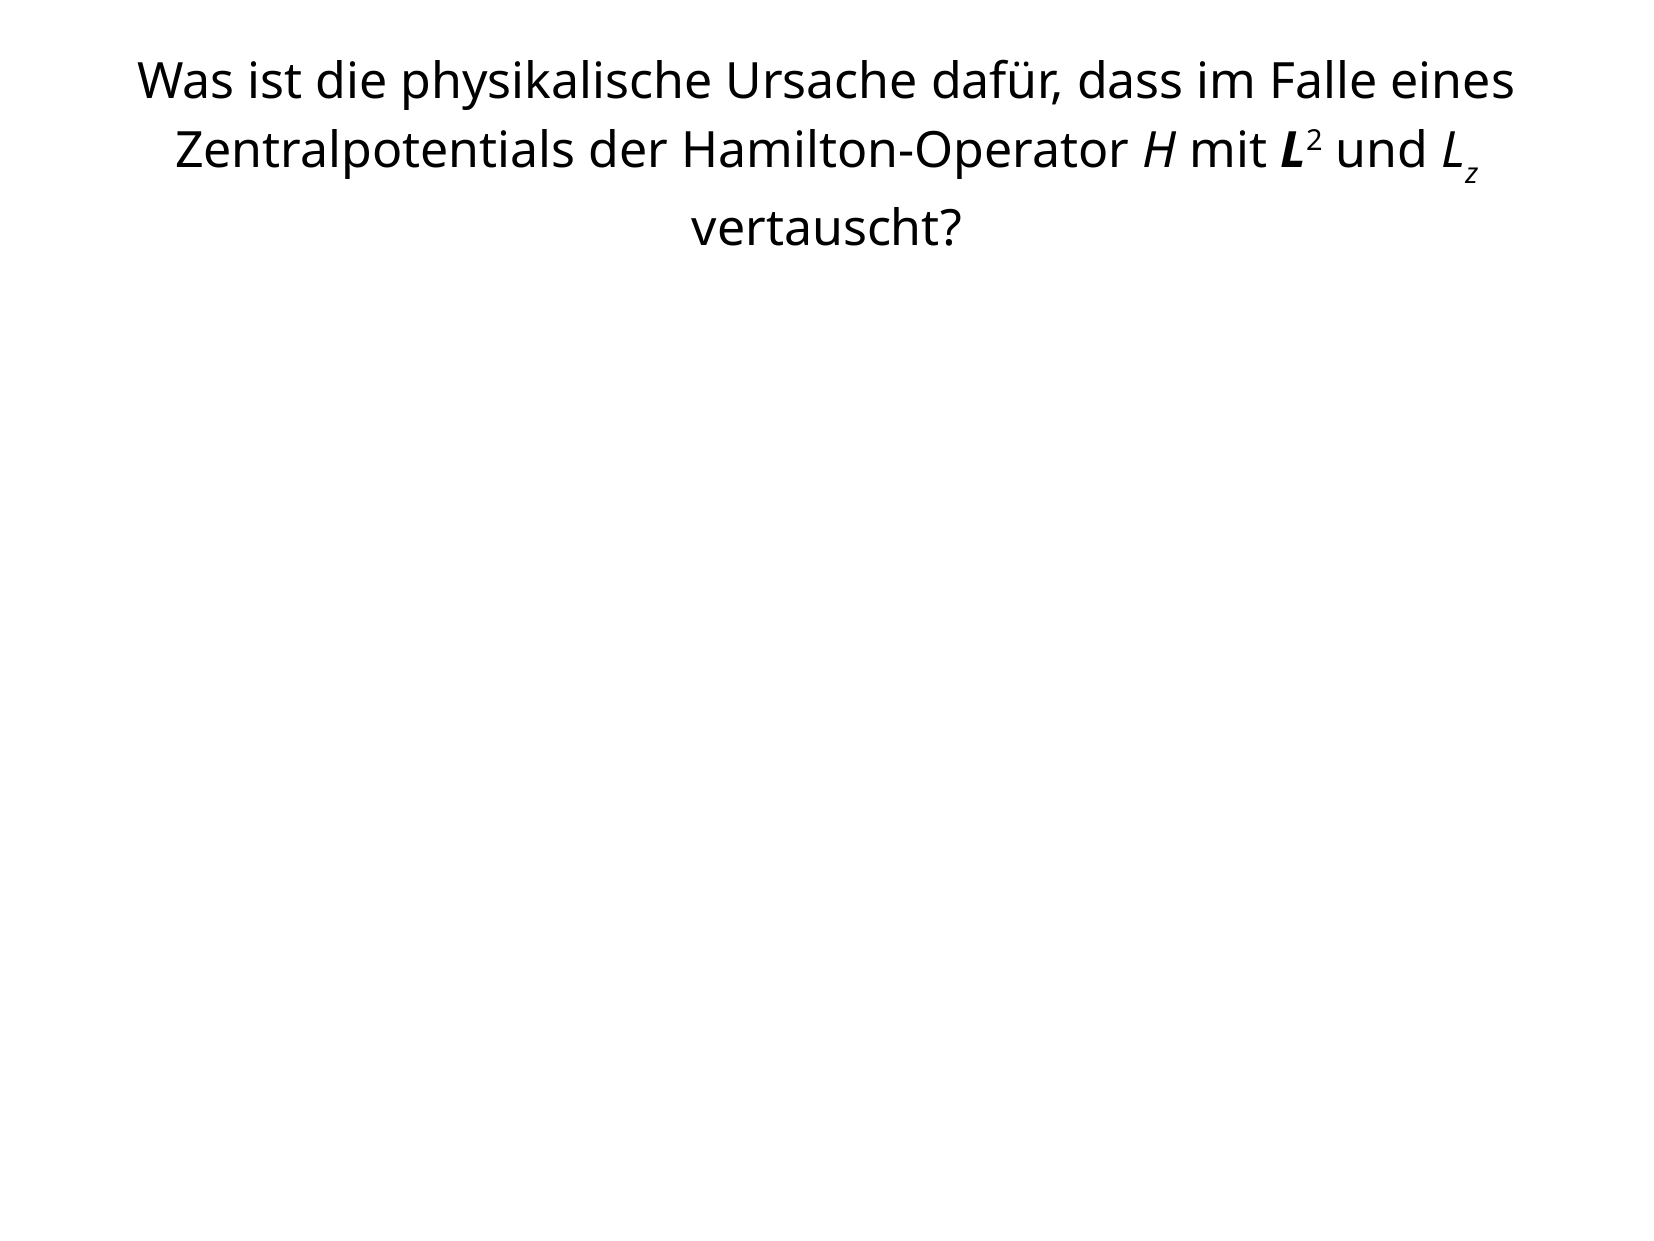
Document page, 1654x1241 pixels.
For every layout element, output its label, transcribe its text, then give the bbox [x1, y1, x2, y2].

title Was ist die physikalische Ursache dafür, dass im Falle eines Zentralpotentials der Hamilton-Operator H mit L2 und Lz vertauscht? [82, 47, 1571, 258]
